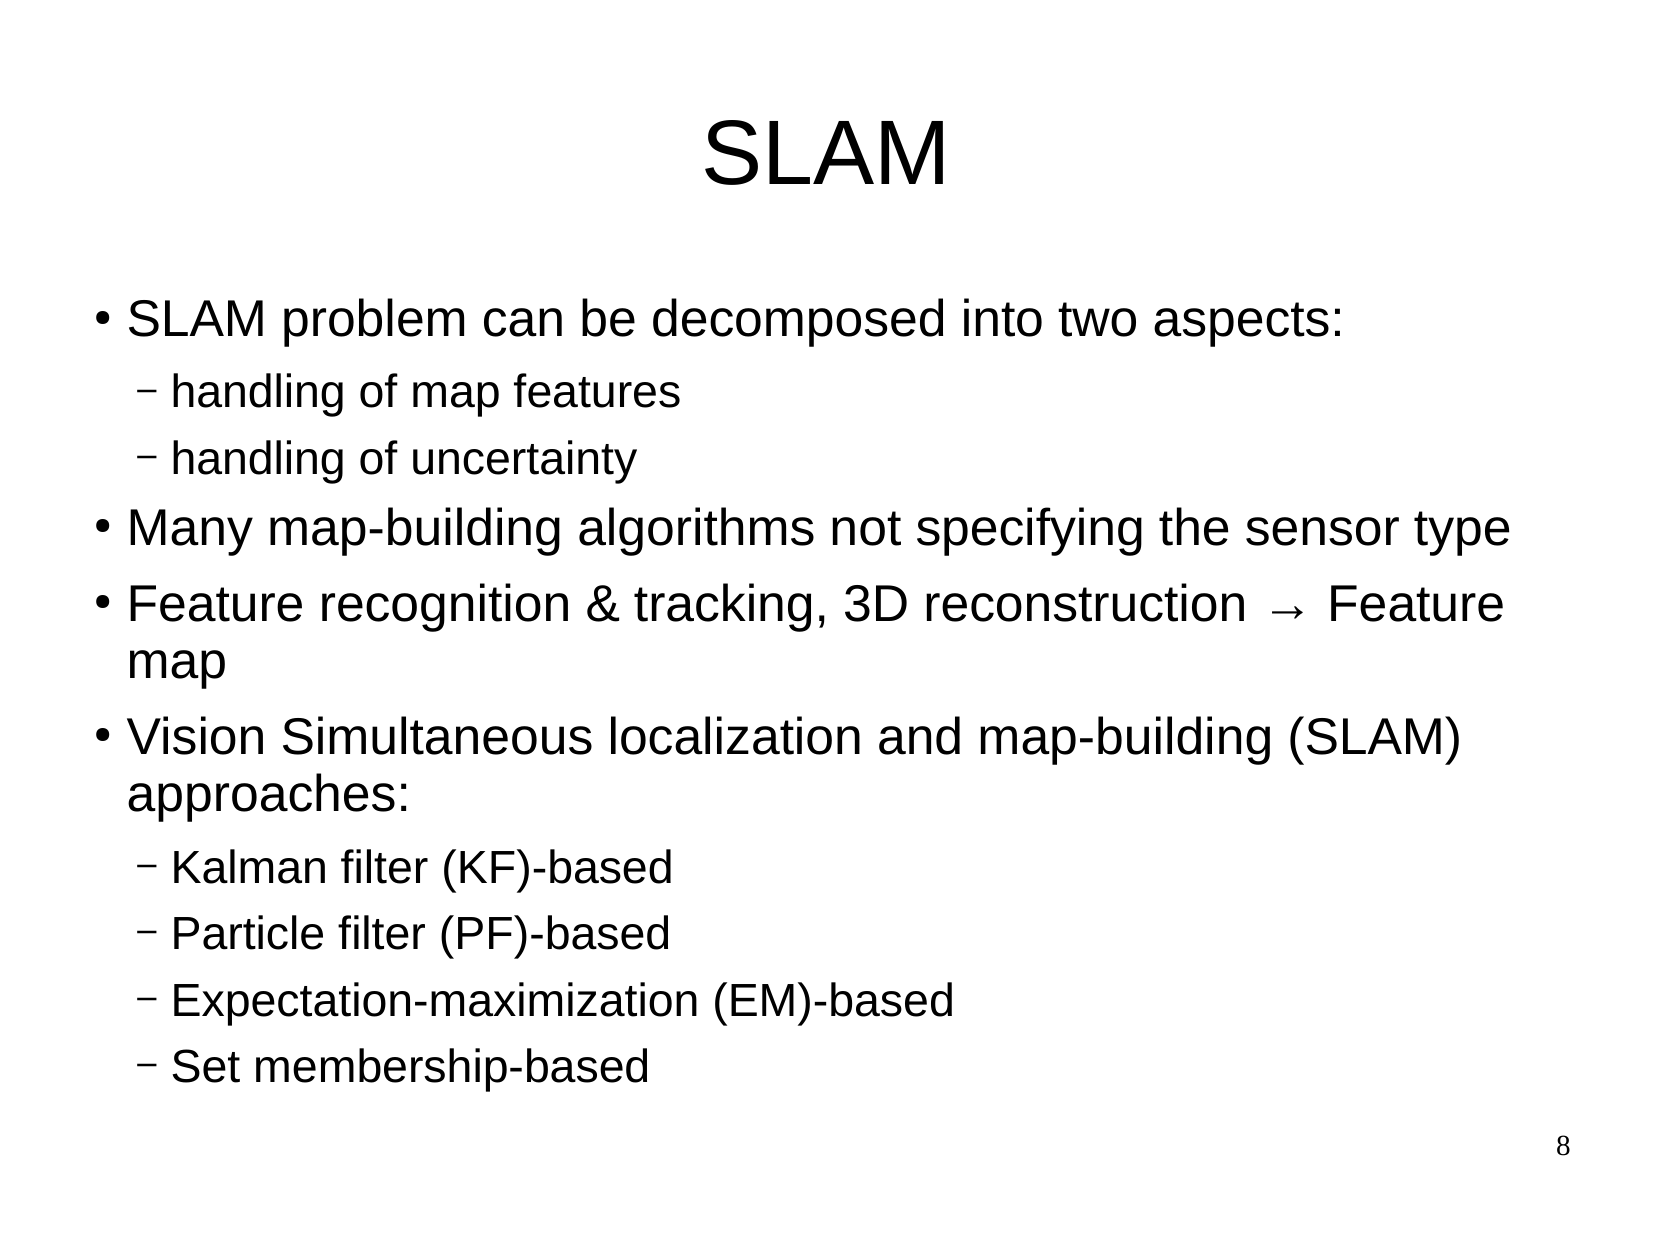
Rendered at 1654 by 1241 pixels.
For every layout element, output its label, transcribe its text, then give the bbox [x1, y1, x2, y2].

title SLAM [82, 49, 1571, 257]
list SLAM problem can be decomposed into two aspects: handling of map features handling of uncertainty Many map-building algorithms not specifying the sensor type Feature recognition & tracking, 3D reconstruction → Feature map Vision Simultaneous localization and map-building (SLAM) approaches: Kalman filter (KF)-based Particle filter (PF)-based Expectation-maximization (EM)-based Set membership-based [82, 290, 1538, 1141]
